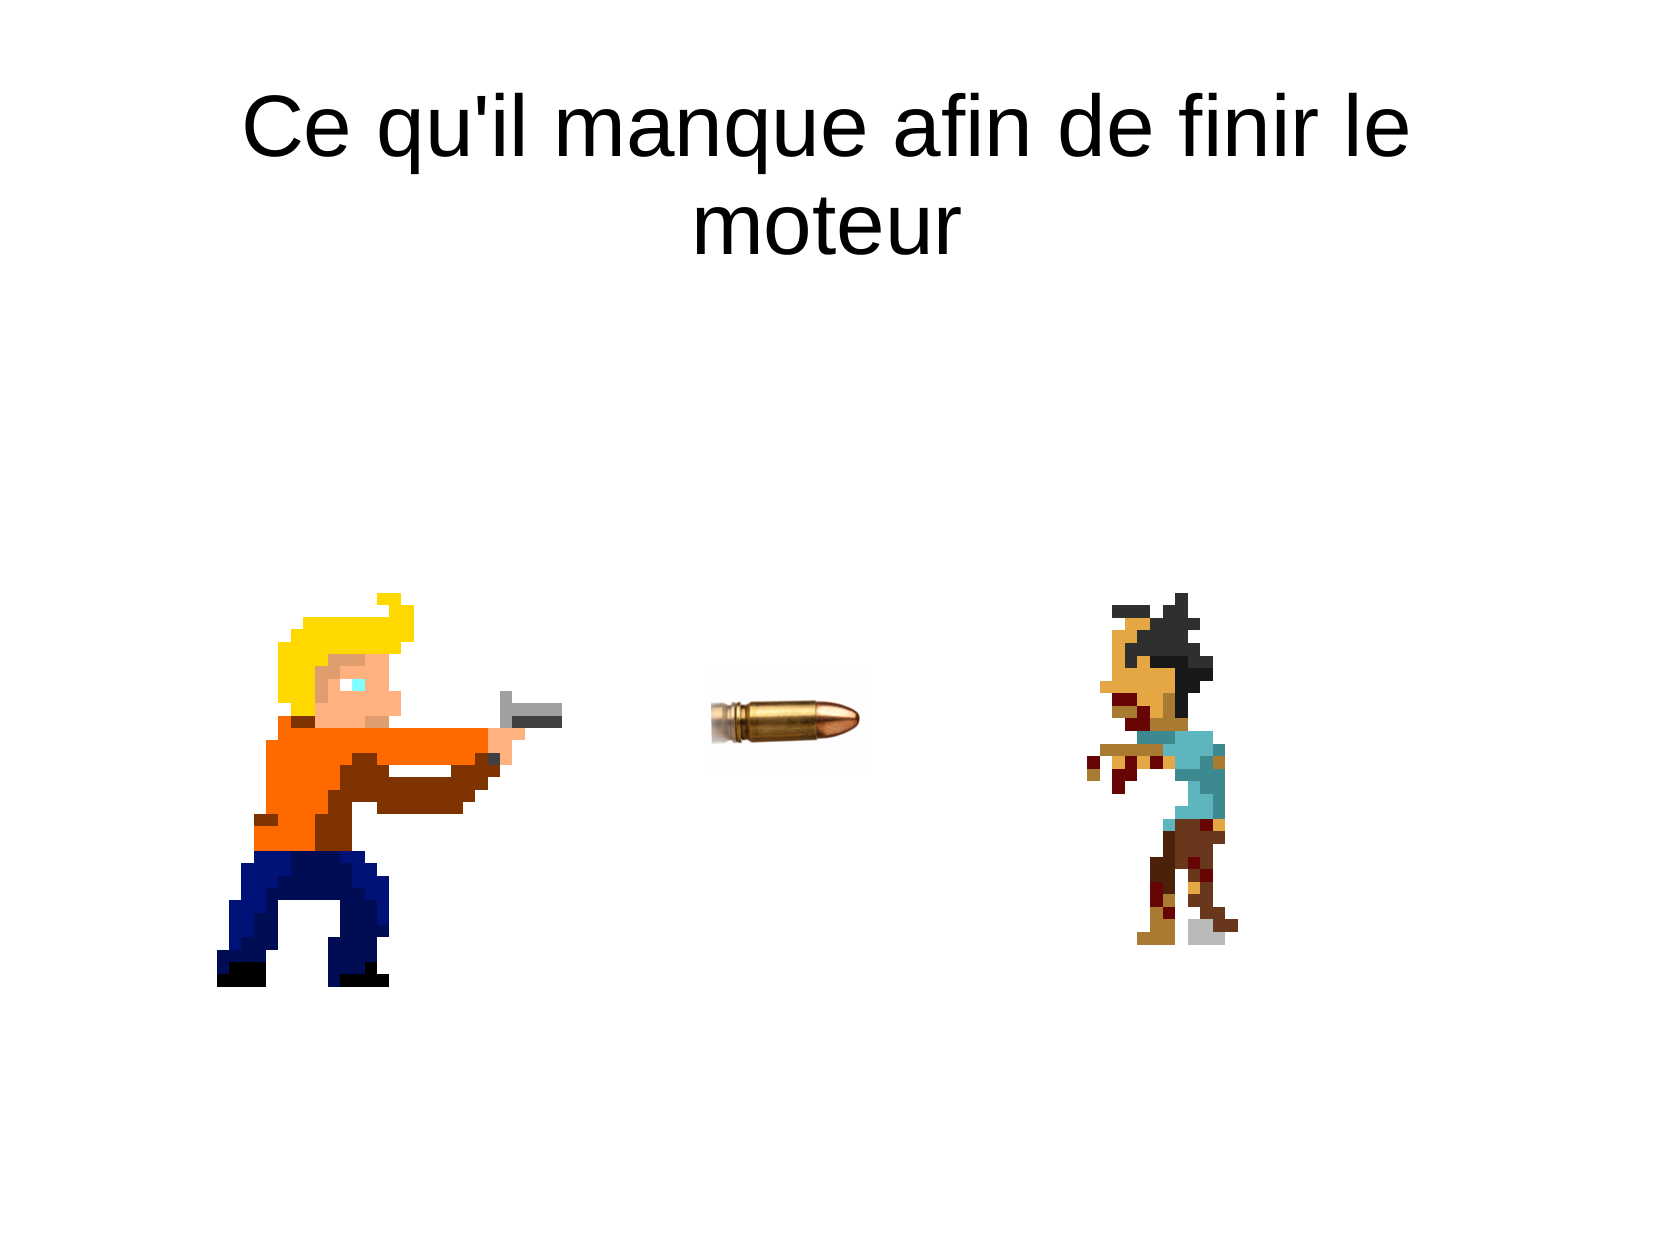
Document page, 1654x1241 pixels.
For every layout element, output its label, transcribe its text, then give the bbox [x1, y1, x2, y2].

title Ce qu'il manque afin de finir le moteur [109, 76, 1545, 274]
picture [710, 342, 1565, 1146]
picture [168, 593, 562, 987]
